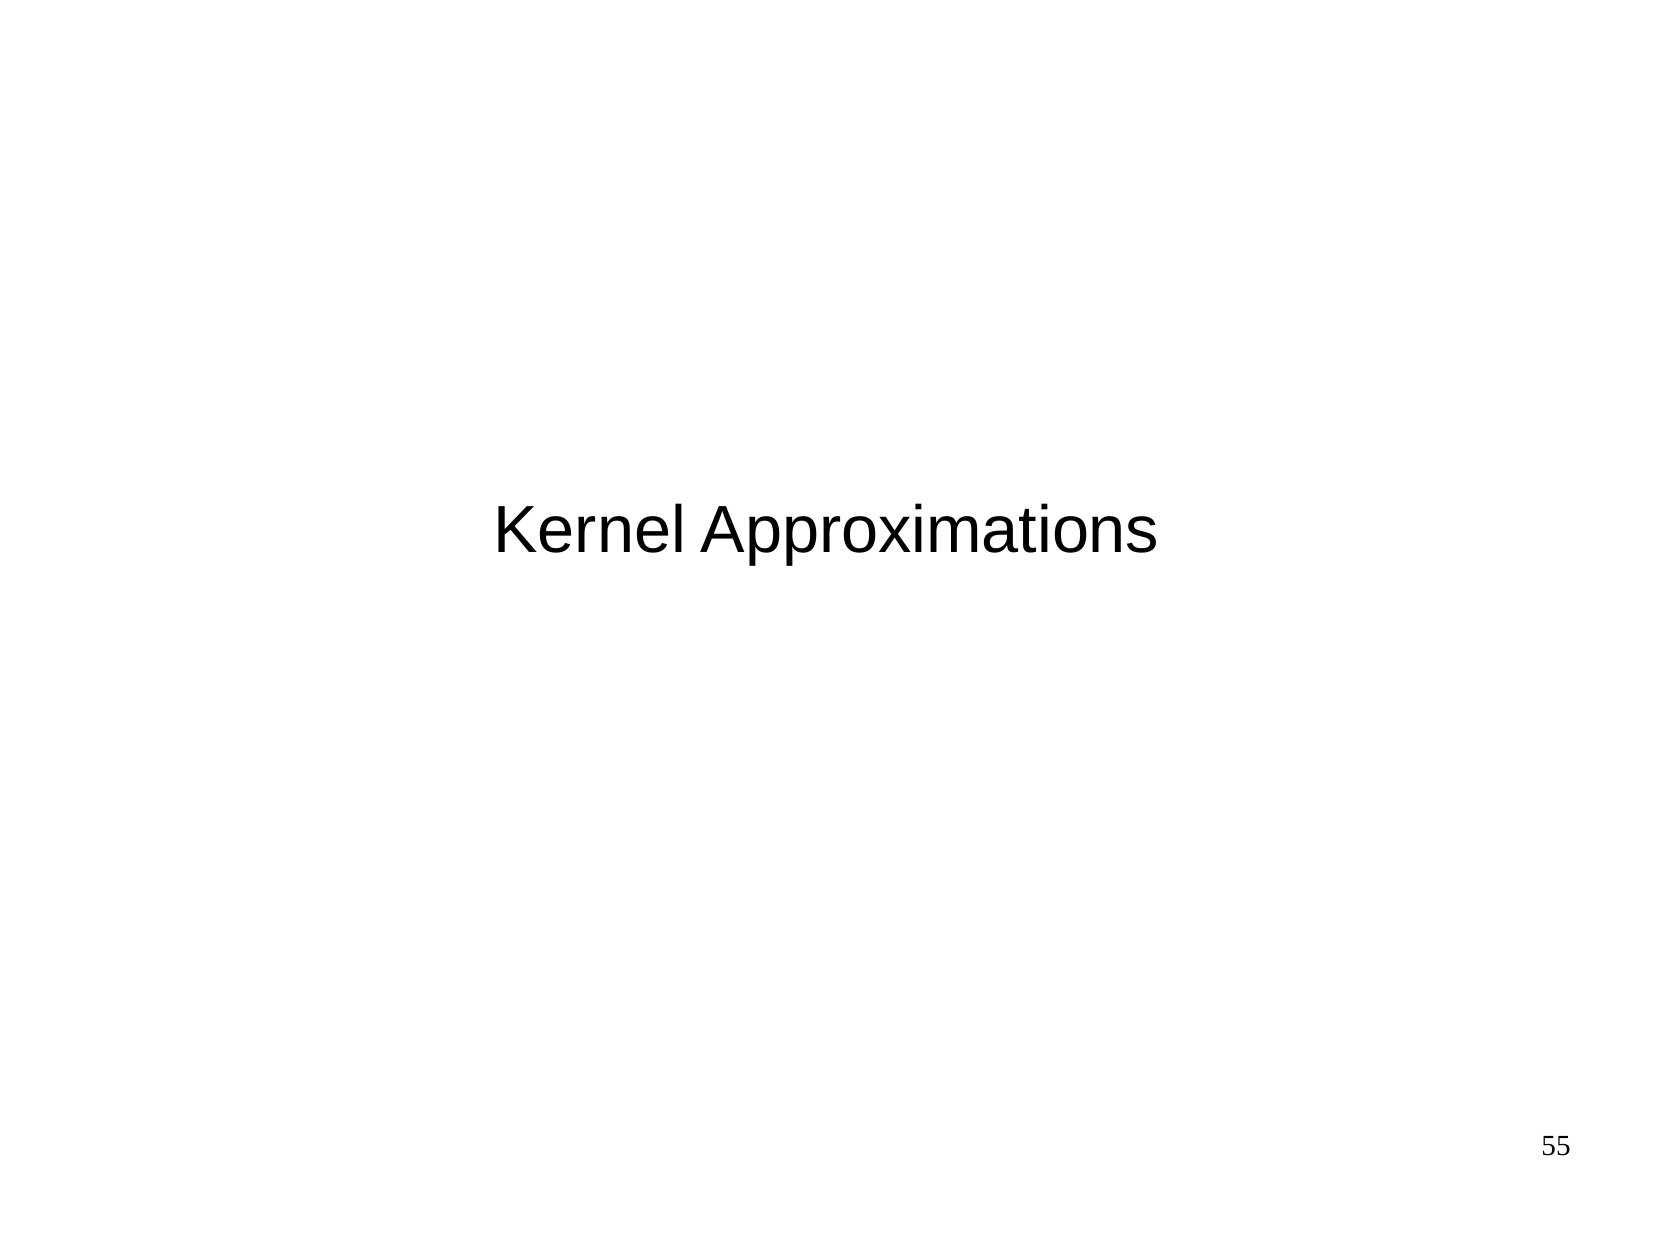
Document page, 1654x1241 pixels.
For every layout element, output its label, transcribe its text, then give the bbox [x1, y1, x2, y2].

subtitle Kernel Approximations [82, 49, 1571, 1010]
